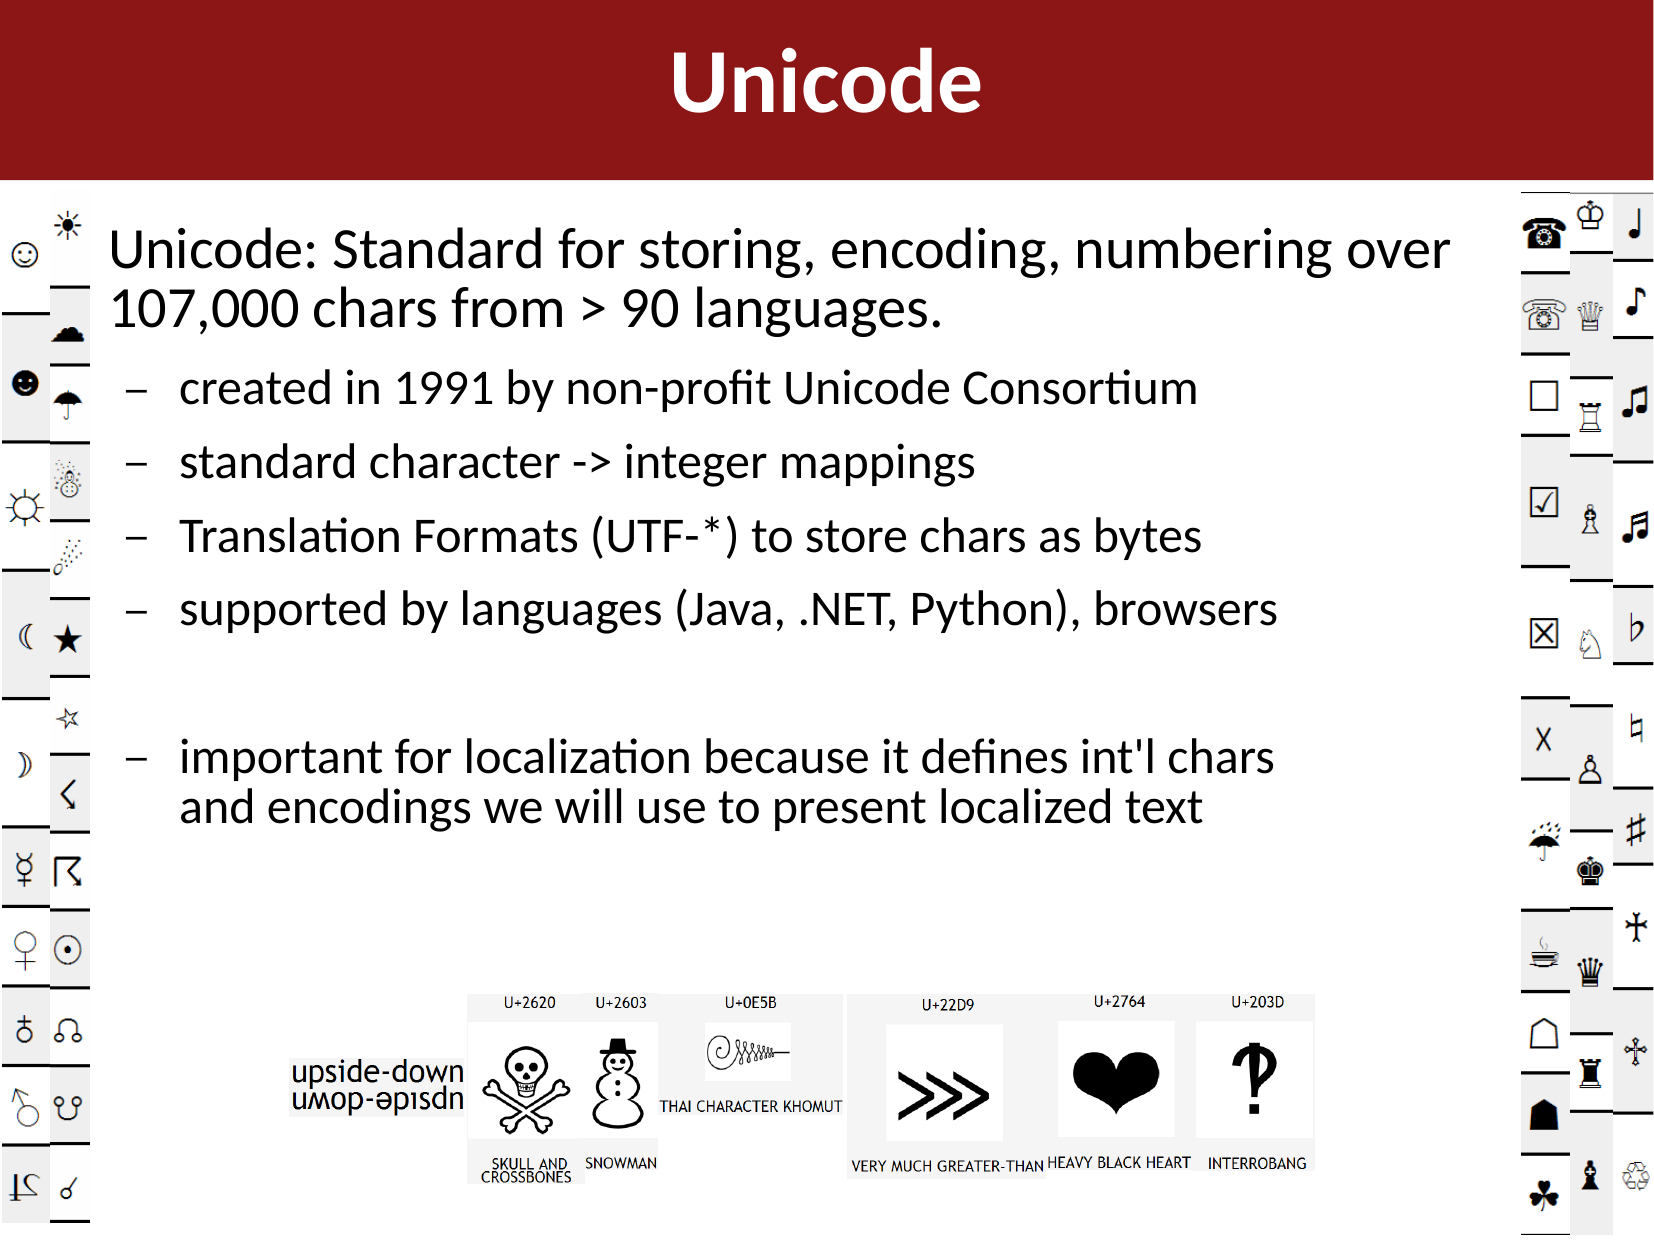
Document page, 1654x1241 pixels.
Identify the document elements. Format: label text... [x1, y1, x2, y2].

list Unicode: Standard for storing, encoding, numbering over 107,000 chars from > 90 languages. created in 1991 by non-profit Unicode Consortium standard character -> integer mappings Translation Formats (UTF-*) to store chars as bytes supported by languages (Java, .NET, Python), browsers important for localization because it defines int'l chars and encodings we will use to present localized text [90, 225, 1521, 1186]
title Unicode [0, 0, 1654, 181]
picture [467, 993, 843, 1184]
picture [289, 1058, 464, 1117]
picture [2, 188, 90, 1223]
picture [847, 994, 1315, 1179]
picture [1521, 192, 1654, 1235]
